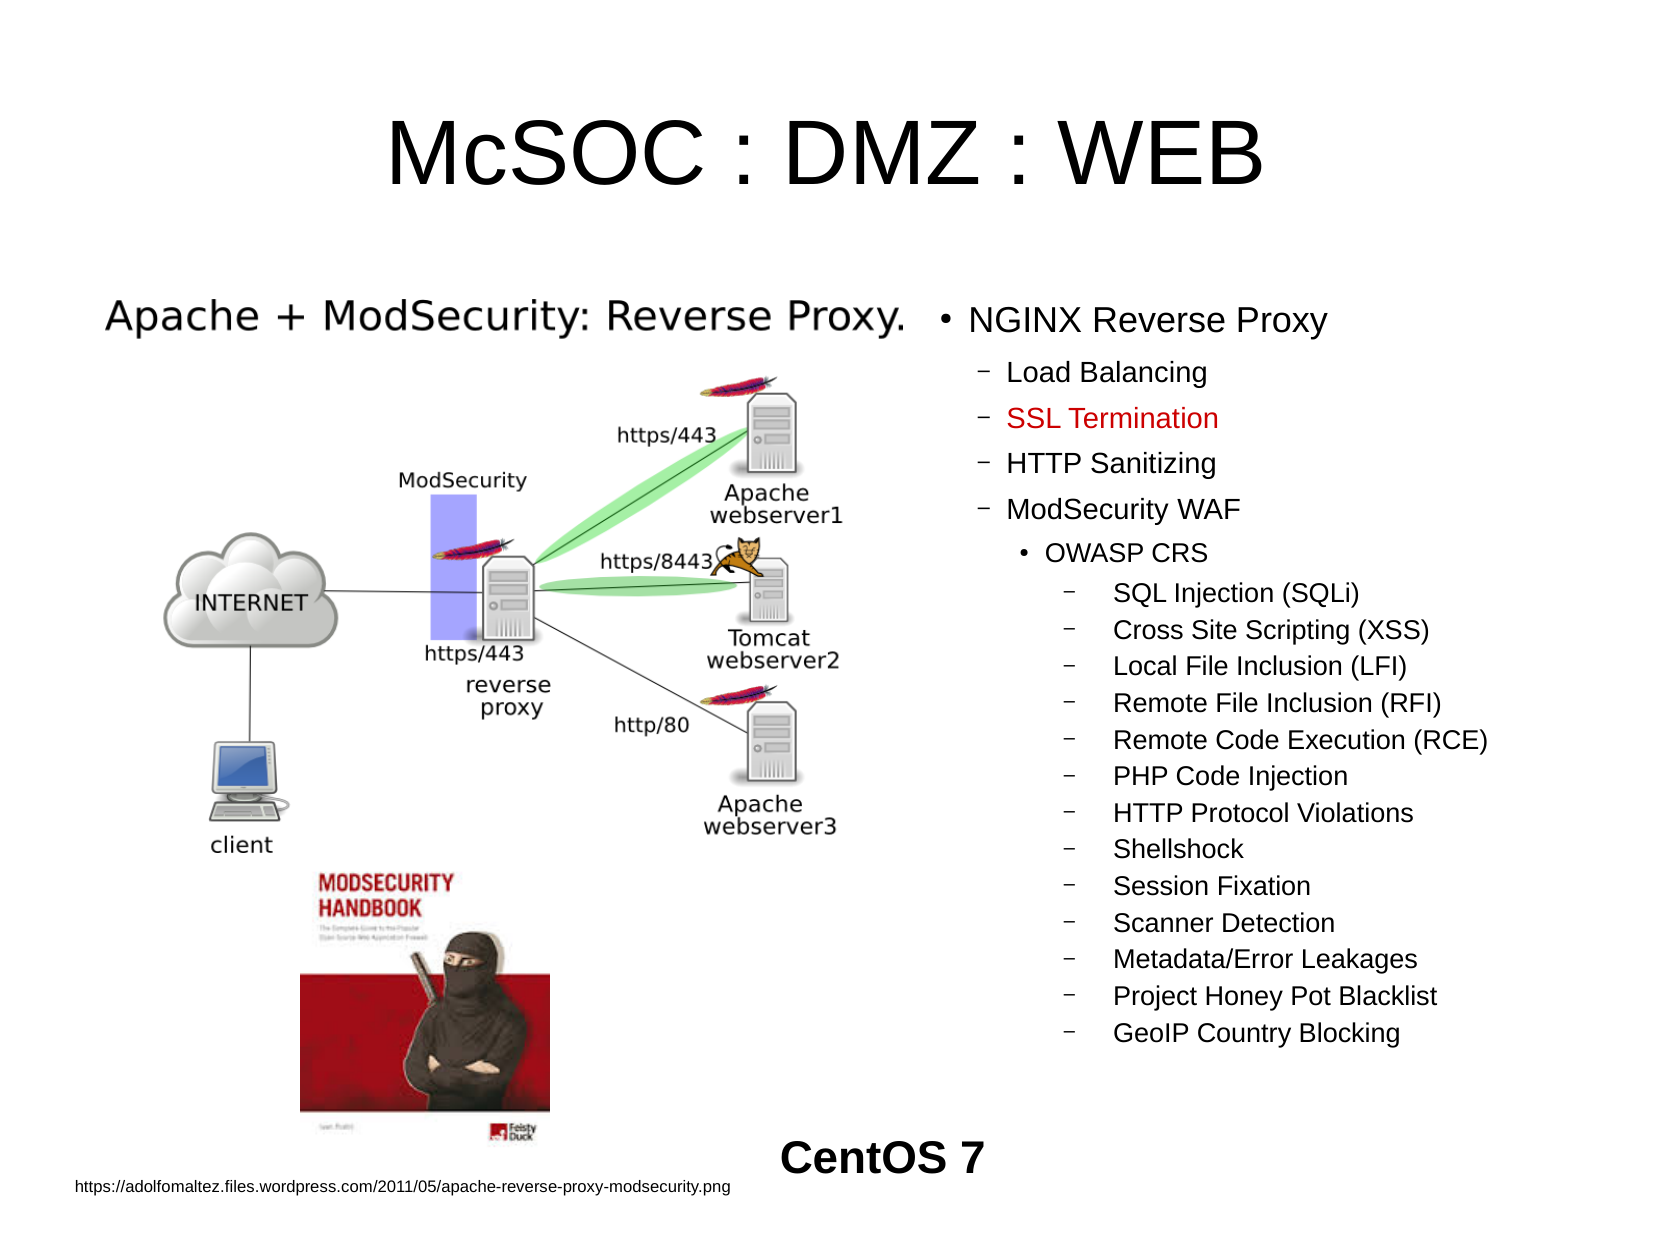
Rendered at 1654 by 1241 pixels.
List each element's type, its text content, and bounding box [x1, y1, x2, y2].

list NGINX Reverse Proxy Load Balancing SSL Termination HTTP Sanitizing ModSecurity WAF OWASP CRS SQL Injection (SQLi) Cross Site Scripting (XSS) Local File Inclusion (LFI) Remote File Inclusion (RFI) Remote Code Execution (RCE) PHP Code Injection HTTP Protocol Violations Shellshock Session Fixation Scanner Detection Metadata/Error Leakages Project Honey Pot Blacklist GeoIP Country Blocking [930, 300, 1654, 1051]
title McSOC : DMZ : WEB [82, 49, 1571, 257]
text_box https://adolfomaltez.files.wordpress.com/2011/05/apache-reverse-proxy-modsecurity.png [60, 1170, 811, 1227]
picture [105, 299, 903, 1156]
text_box CentOS 7 [765, 1125, 1381, 1192]
